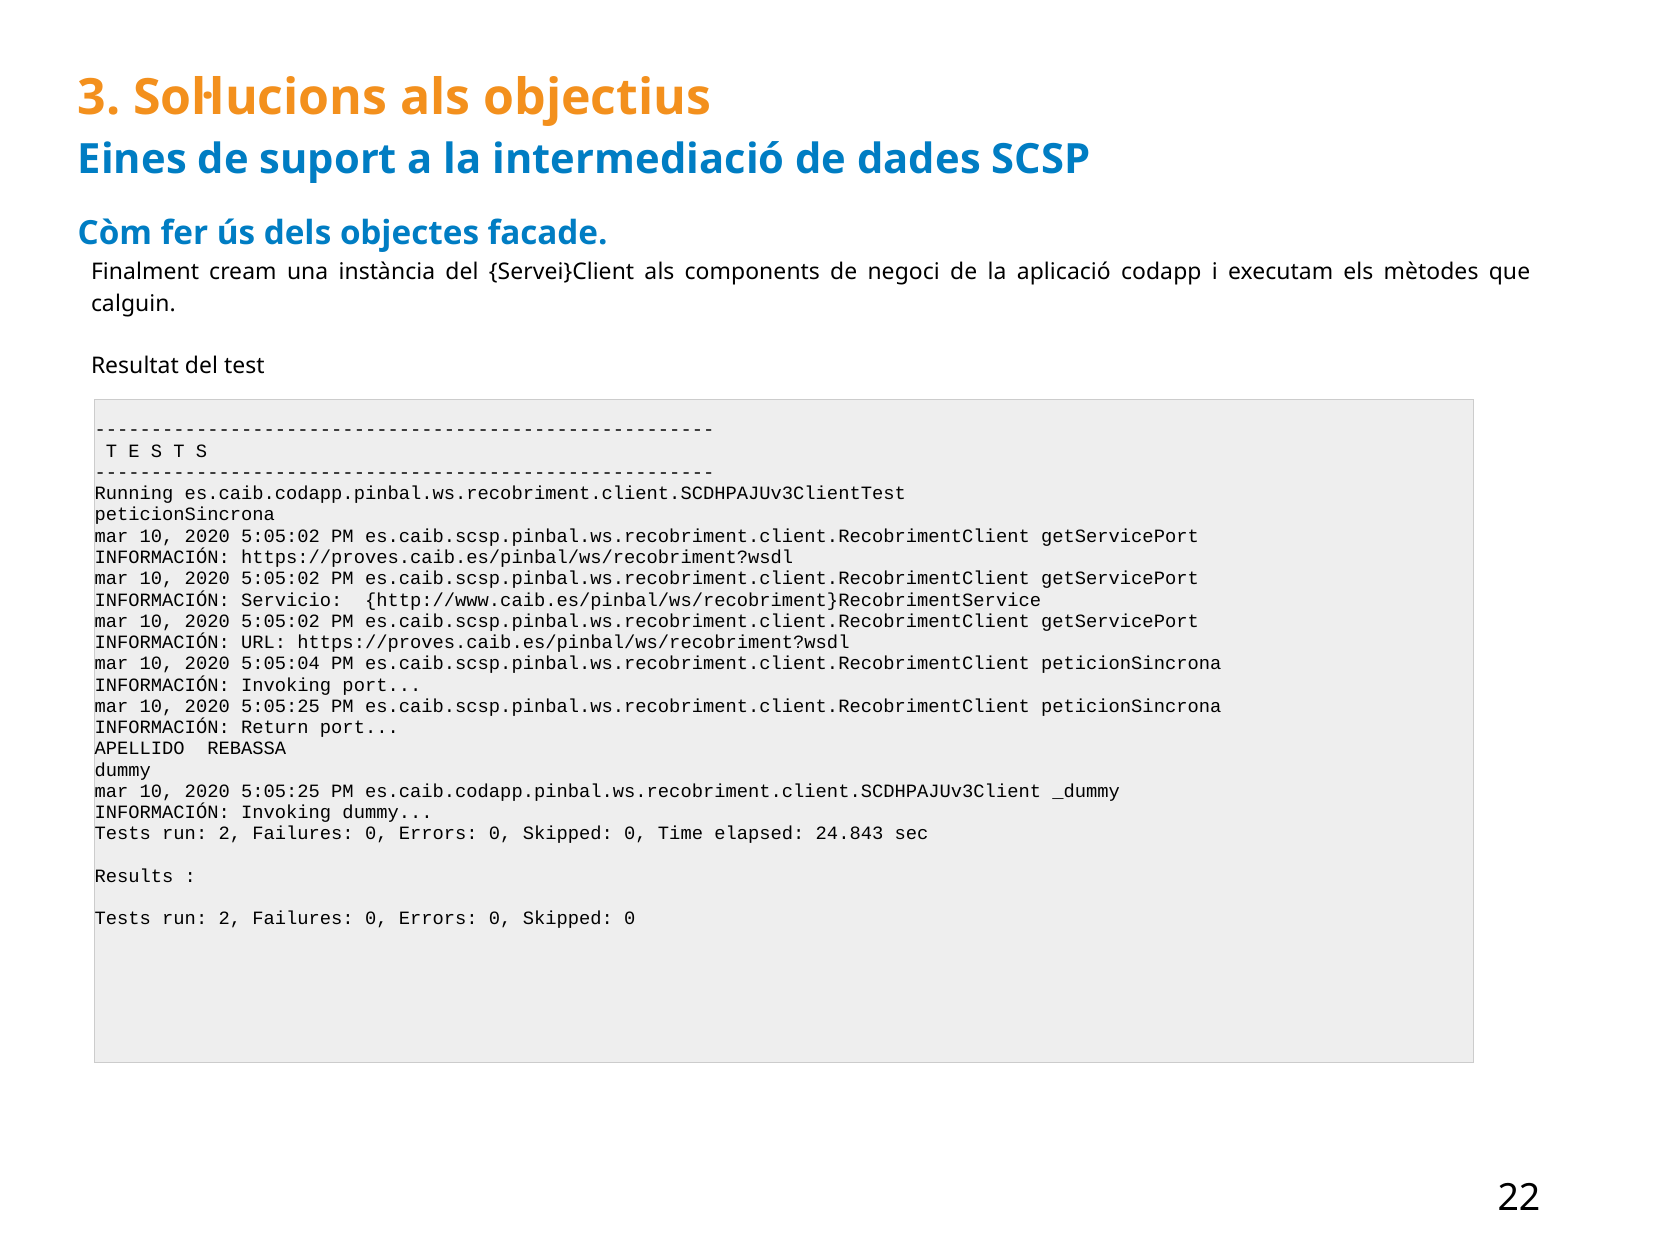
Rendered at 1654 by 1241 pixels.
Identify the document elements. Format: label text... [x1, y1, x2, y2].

text_box ------------------------------------------------------- T E S T S ------------------------------------------------------- Running es.caib.codapp.pinbal.ws.recobriment.client.SCDHPAJUv3ClientTest peticionSincrona mar 10, 2020 5:05:02 PM es.caib.scsp.pinbal.ws.recobriment.client.RecobrimentClient getServicePort INFORMACIÓN: https://proves.caib.es/pinbal/ws/recobriment?wsdl mar 10, 2020 5:05:02 PM es.caib.scsp.pinbal.ws.recobriment.client.RecobrimentClient getServicePort INFORMACIÓN: Servicio: {http://www.caib.es/pinbal/ws/recobriment}RecobrimentService mar 10, 2020 5:05:02 PM es.caib.scsp.pinbal.ws.recobriment.client.RecobrimentClient getServicePort INFORMACIÓN: URL: https://proves.caib.es/pinbal/ws/recobriment?wsdl mar 10, 2020 5:05:04 PM es.caib.scsp.pinbal.ws.recobriment.client.RecobrimentClient peticionSincrona INFORMACIÓN: Invoking port... mar 10, 2020 5:05:25 PM es.caib.scsp.pinbal.ws.recobriment.client.RecobrimentClient peticionSincrona INFORMACIÓN: Return port... APELLIDO REBASSA dummy mar 10, 2020 5:05:25 PM es.caib.codapp.pinbal.ws.recobriment.client.SCDHPAJUv3Client _dummy INFORMACIÓN: Invoking dummy... Tests run: 2, Failures: 0, Errors: 0, Skipped: 0, Time elapsed: 24.843 sec Results : Tests run: 2, Failures: 0, Errors: 0, Skipped: 0 [94, 399, 1474, 1063]
text_box <número> [1482, 1163, 1654, 1229]
text_box 3. Sol·lucions als objectius Eines de suport a la intermediació de dades SCSP Còm fer ús dels objectes facade. [63, 53, 1535, 148]
text_box Finalment cream una instància del {Servei}Client als components de negoci de la aplicació codapp i executam els mètodes que calguin. Resultat del test [76, 248, 1548, 374]
